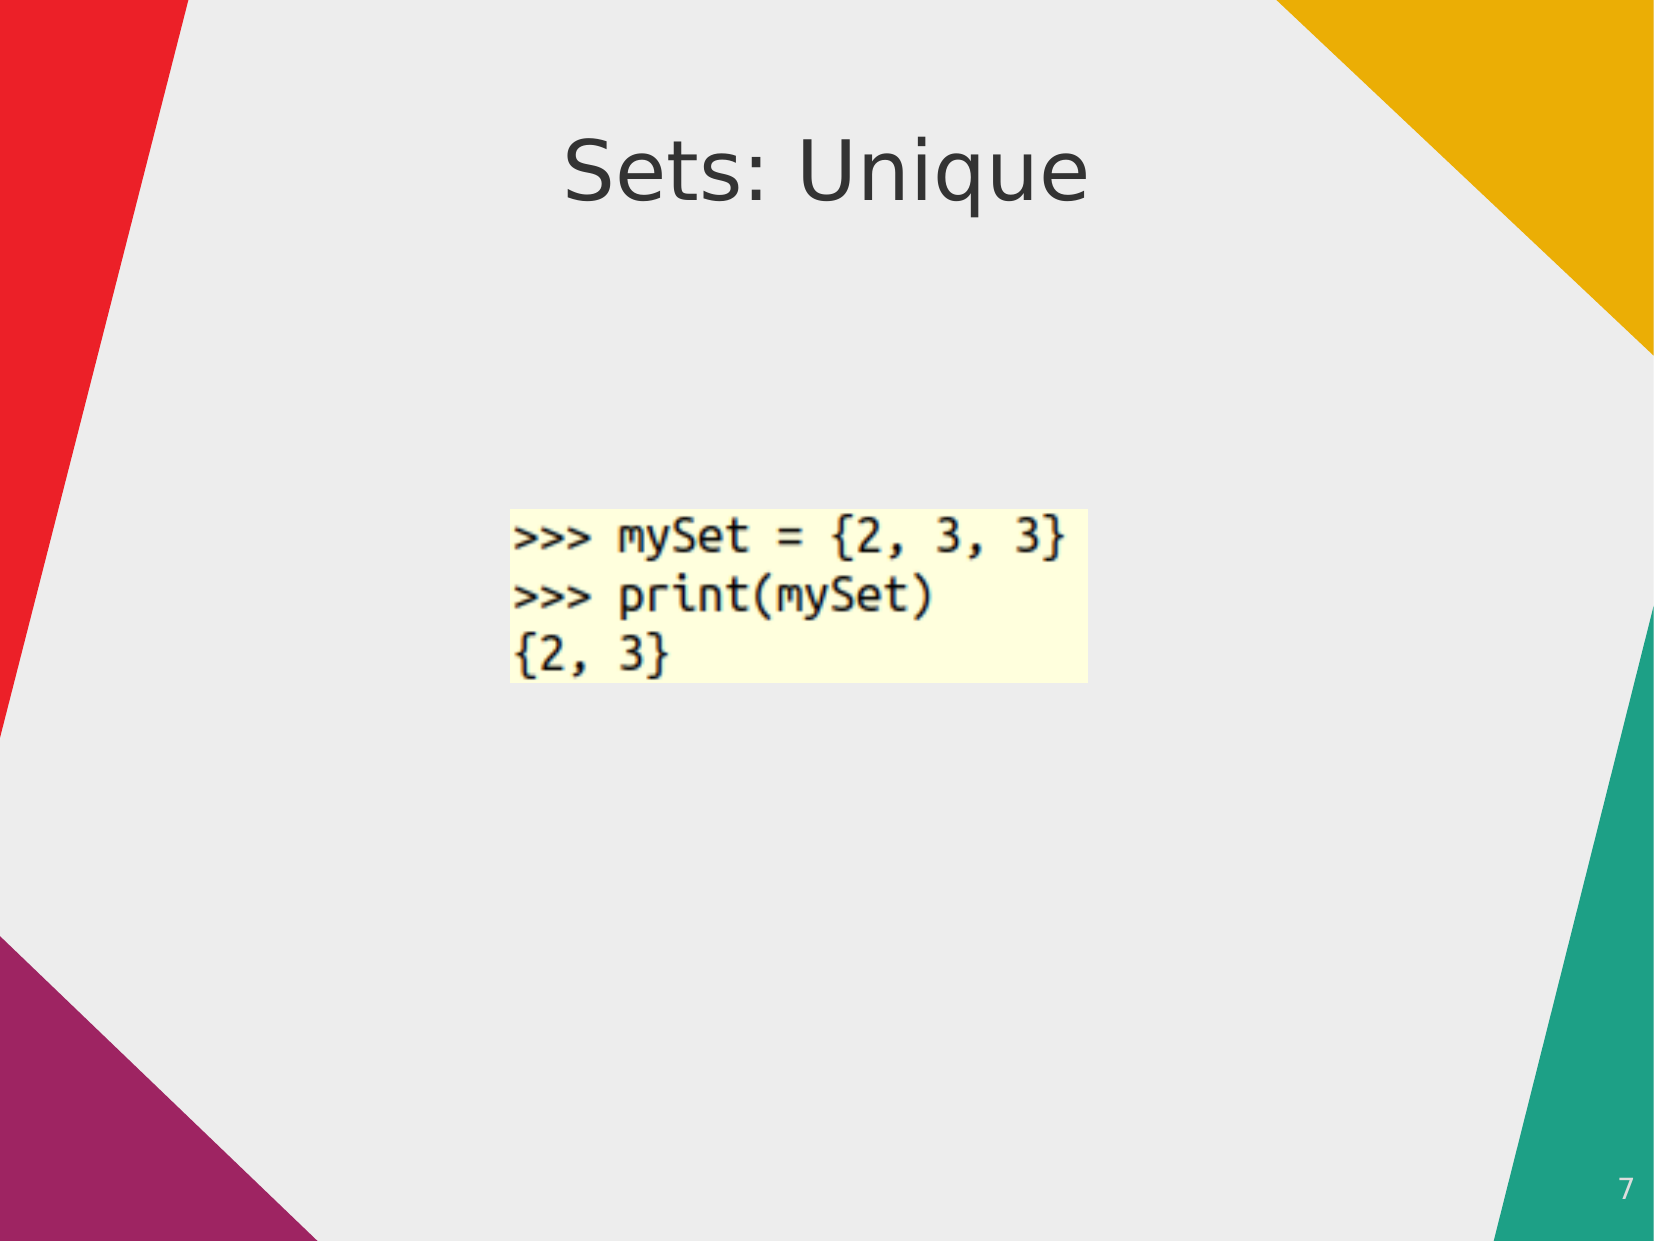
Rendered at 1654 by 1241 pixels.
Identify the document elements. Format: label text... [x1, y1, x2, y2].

picture [510, 509, 1088, 683]
title Sets: Unique [114, 73, 1539, 271]
